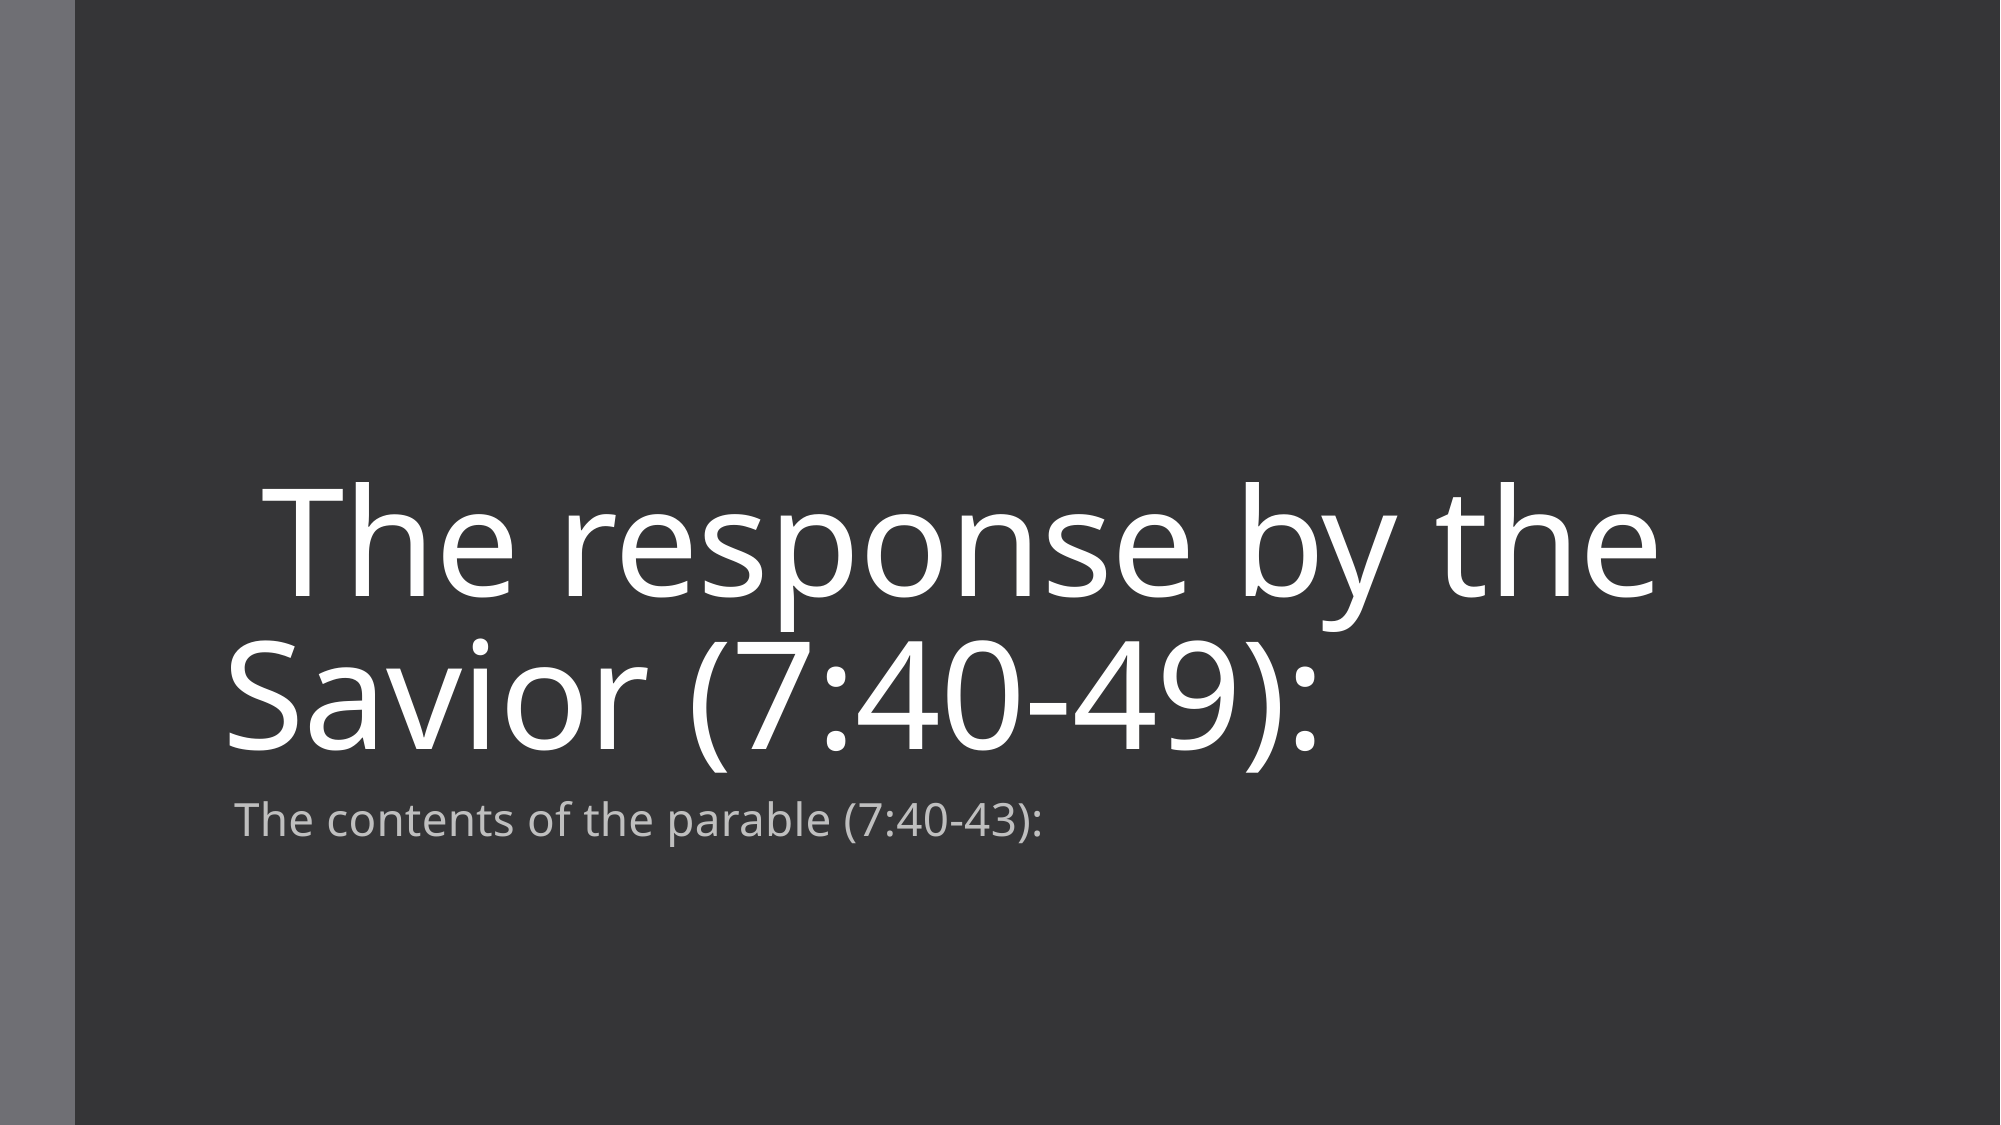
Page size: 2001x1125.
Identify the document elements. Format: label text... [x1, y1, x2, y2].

title The response by the Savior (7:40-49): [206, 124, 1752, 787]
subtitle The contents of the parable (7:40-43): [206, 787, 1752, 1066]
